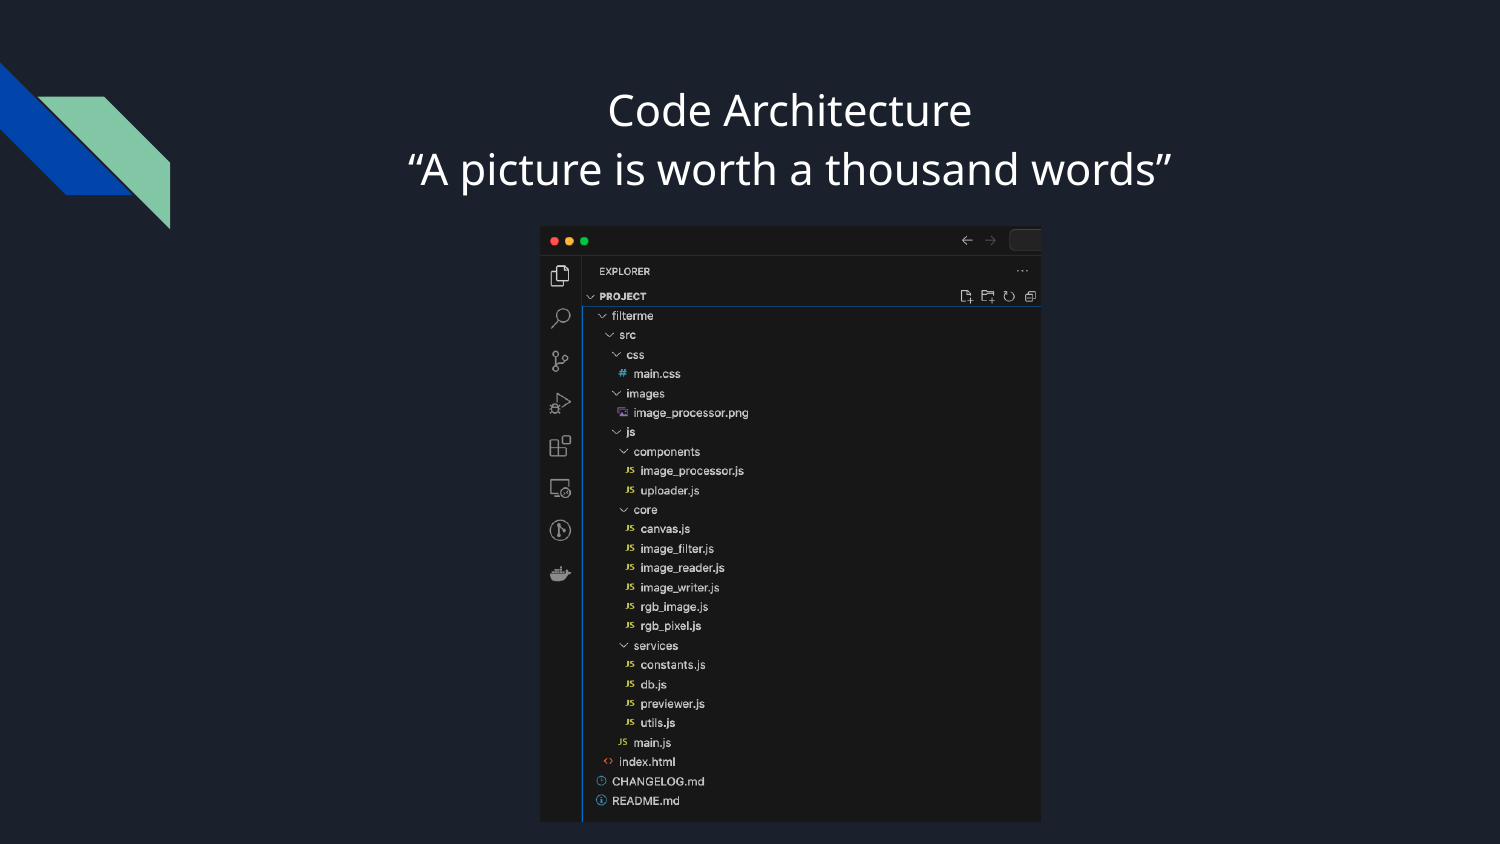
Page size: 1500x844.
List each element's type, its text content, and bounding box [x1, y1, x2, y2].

picture [540, 226, 1041, 822]
title Code Architecture “A picture is worth a thousand words” [212, 64, 1368, 215]
